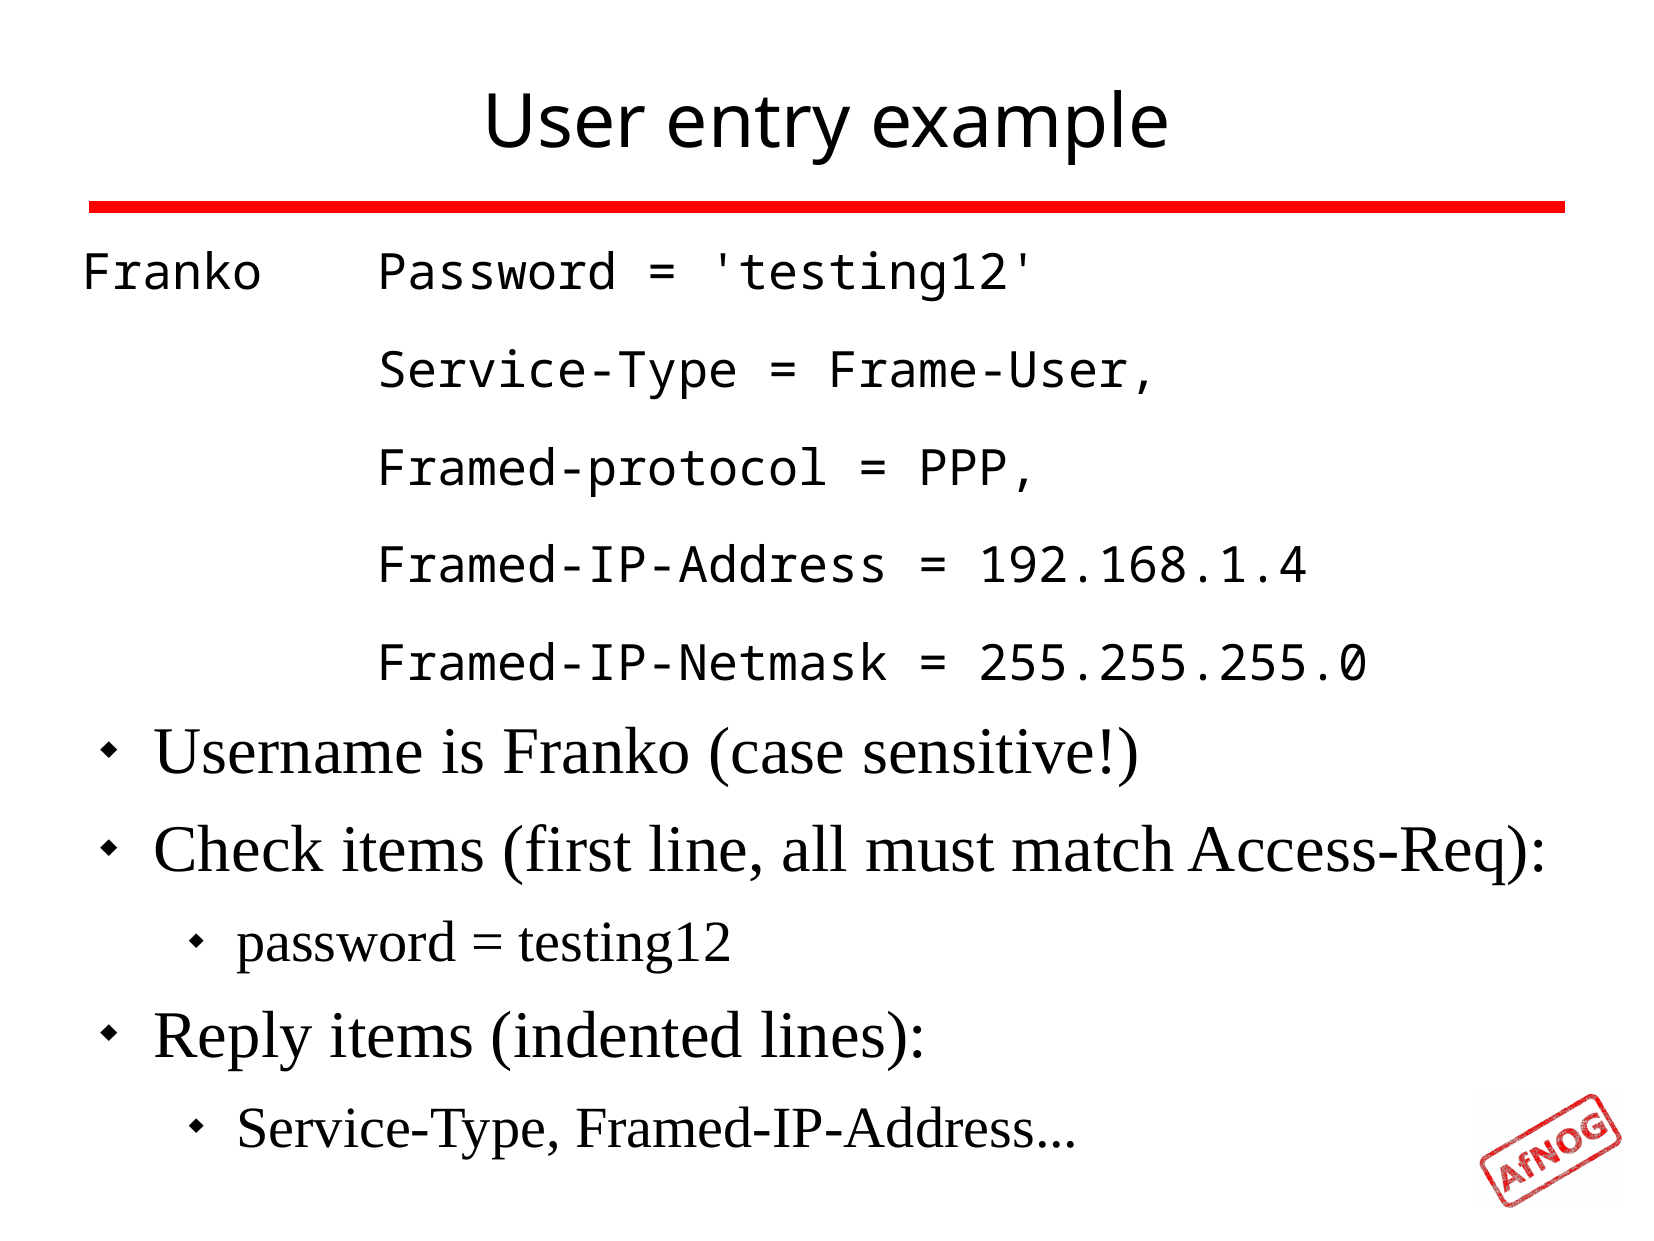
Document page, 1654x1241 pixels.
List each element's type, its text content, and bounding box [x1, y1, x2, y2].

picture [1476, 1090, 1625, 1211]
list Username is Franko (case sensitive!) Check items (first line, all must match Access-Req): password = testing12 Reply items (indented lines): Service-Type, Framed-IP-Address... [82, 714, 1571, 1161]
list Franko Password = 'testing12' Service-Type = Frame-User, Framed-protocol = PPP, Framed-IP-Address = 192.168.1.4 Framed-IP-Netmask = 255.255.255.0 [82, 236, 1571, 673]
title User entry example [82, 29, 1571, 207]
